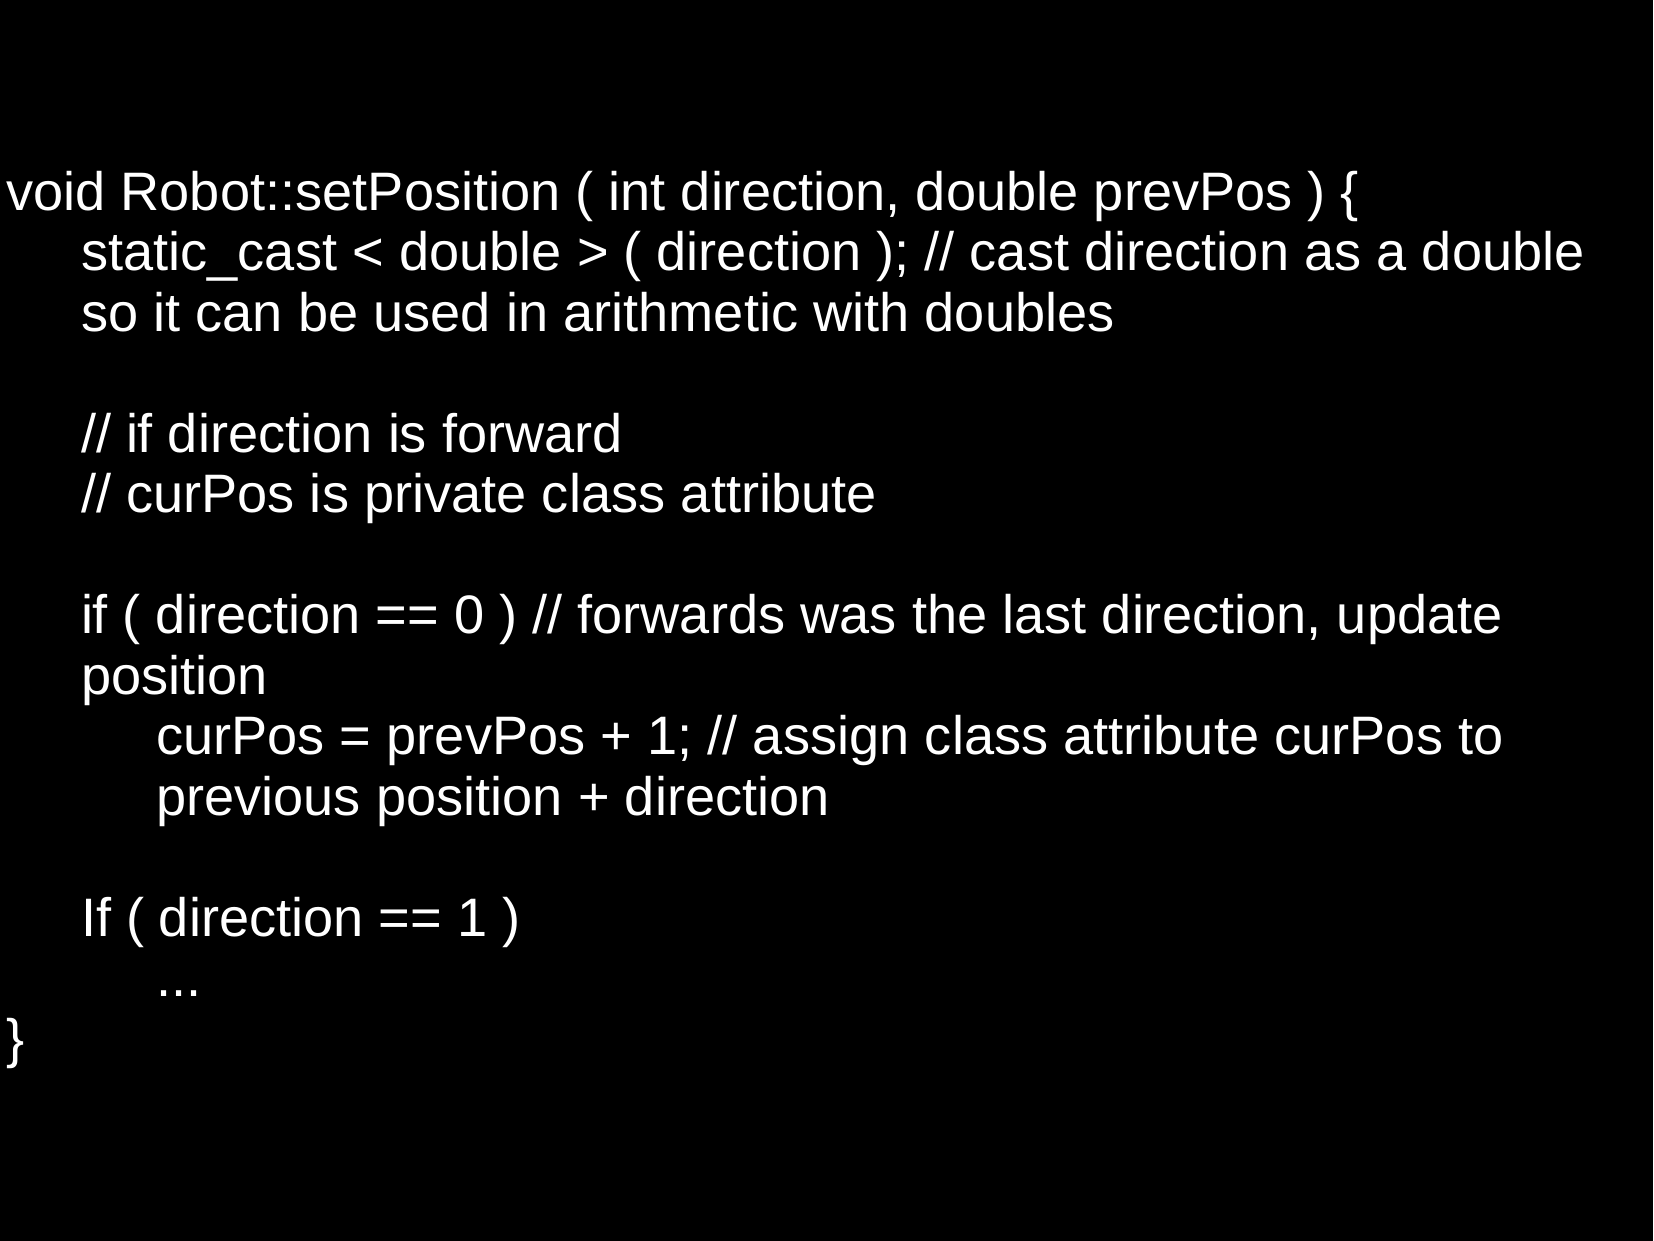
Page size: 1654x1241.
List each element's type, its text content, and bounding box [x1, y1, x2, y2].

subtitle void Robot::setPosition ( int direction, double prevPos ) { static_cast < double > ( direction ); // cast direction as a double so it can be used in arithmetic with doubles // if direction is forward // curPos is private class attribute if ( direction == 0 ) // forwards was the last direction, update position curPos = prevPos + 1; // assign class attribute curPos to previous position + direction If ( direction == 1 ) ... } [5, 14, 1653, 1216]
